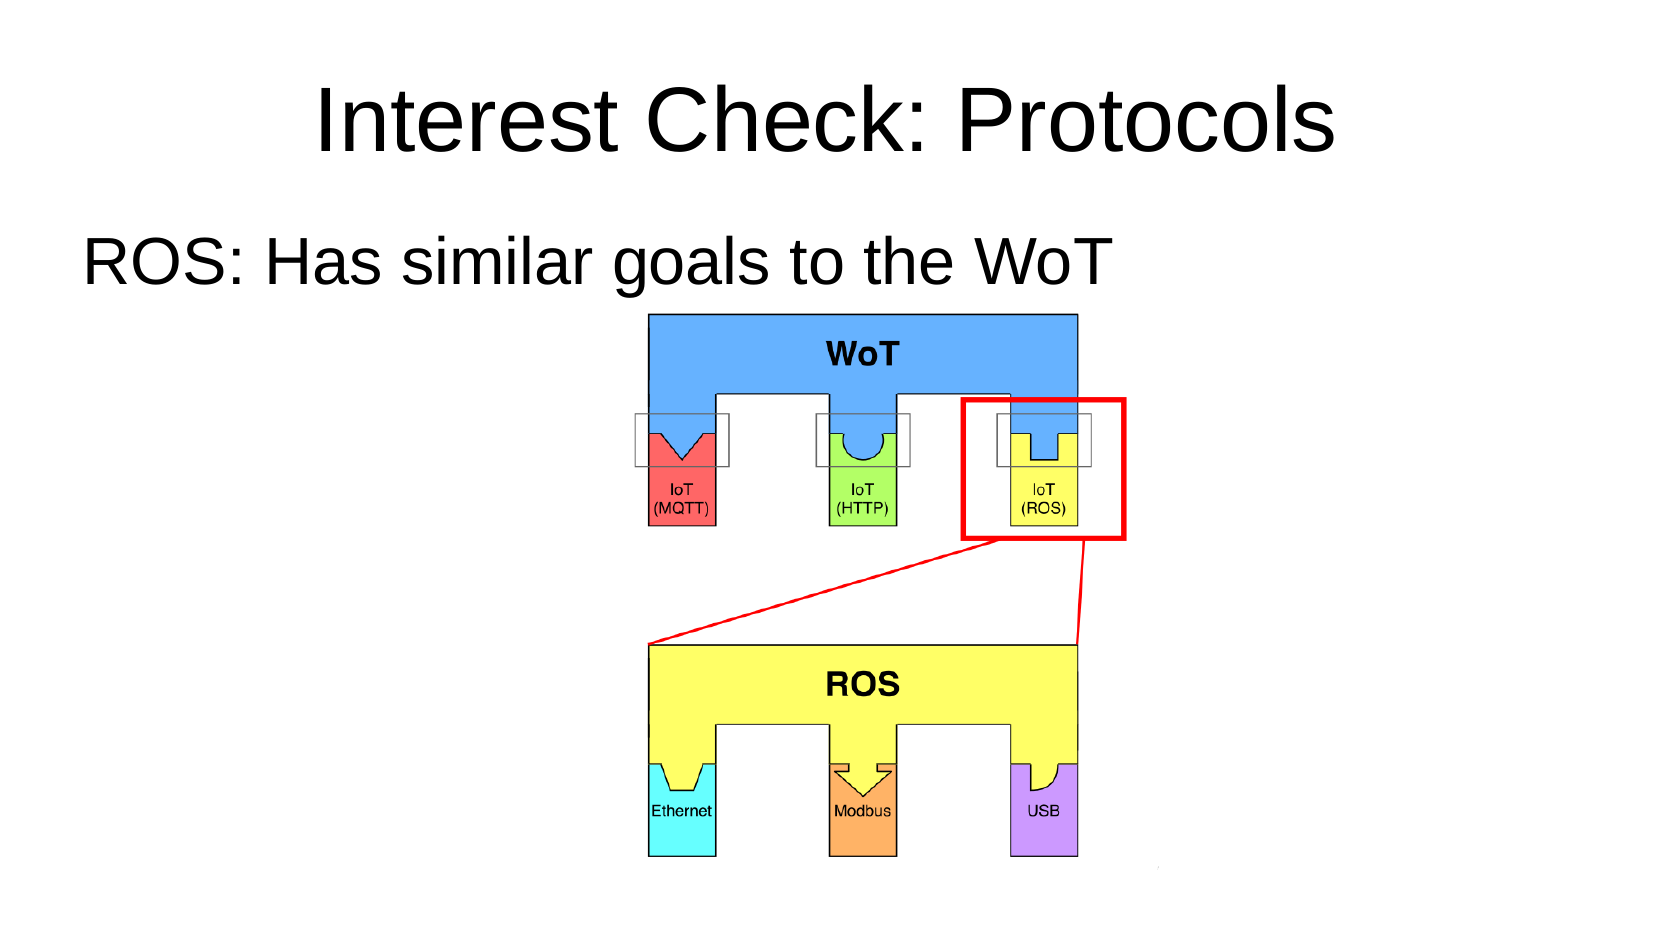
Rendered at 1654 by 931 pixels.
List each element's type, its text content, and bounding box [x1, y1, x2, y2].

text_box Interest Check: Protocols [82, 37, 1571, 193]
text_box ROS: Has similar goals to the WoT [82, 217, 1571, 757]
picture [602, 298, 1159, 870]
